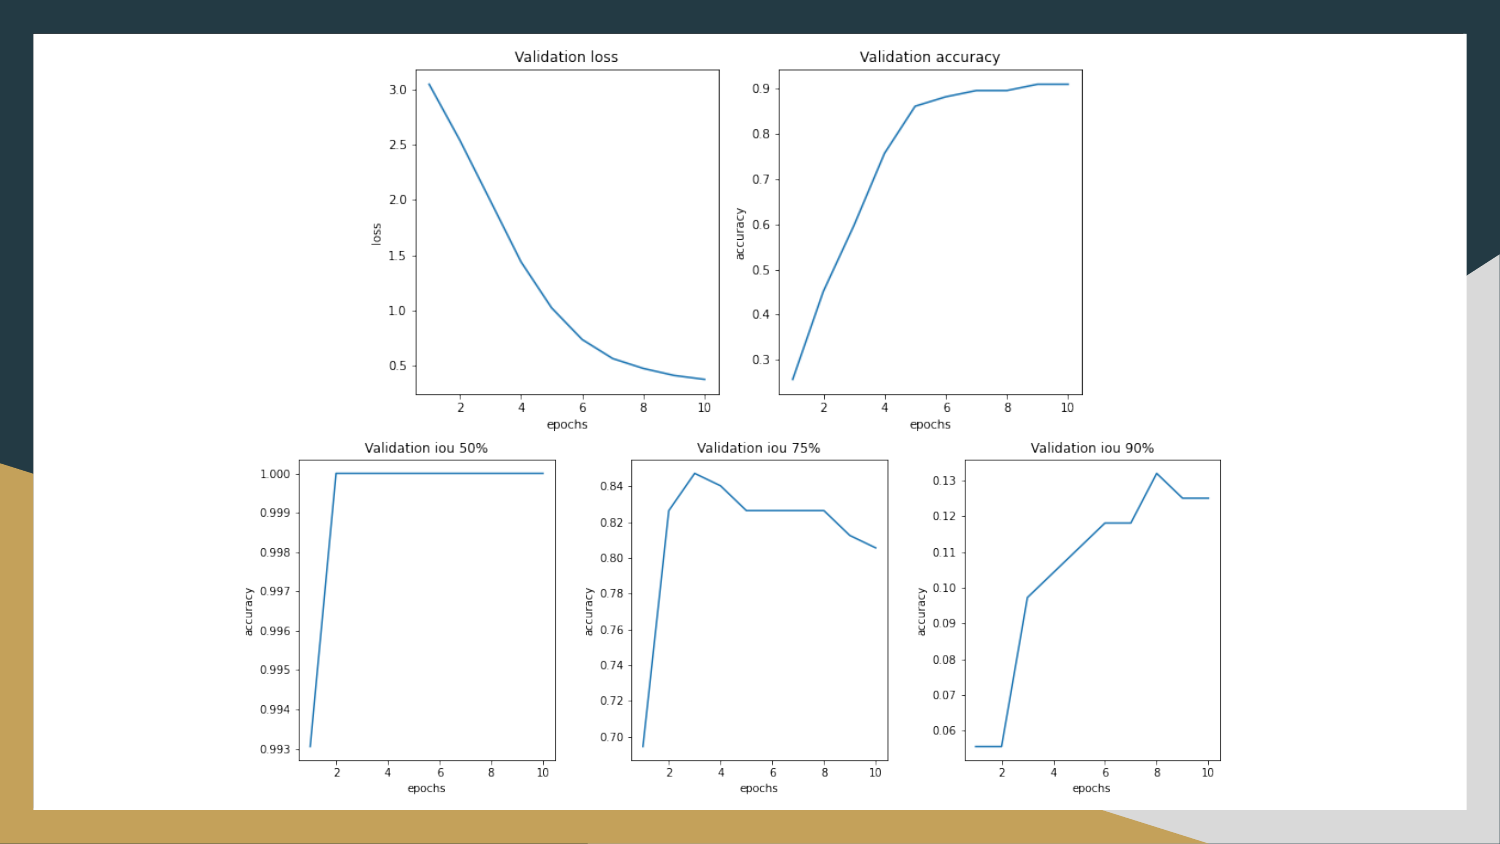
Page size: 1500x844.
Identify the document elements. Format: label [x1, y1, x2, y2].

picture [150, 18, 1339, 810]
